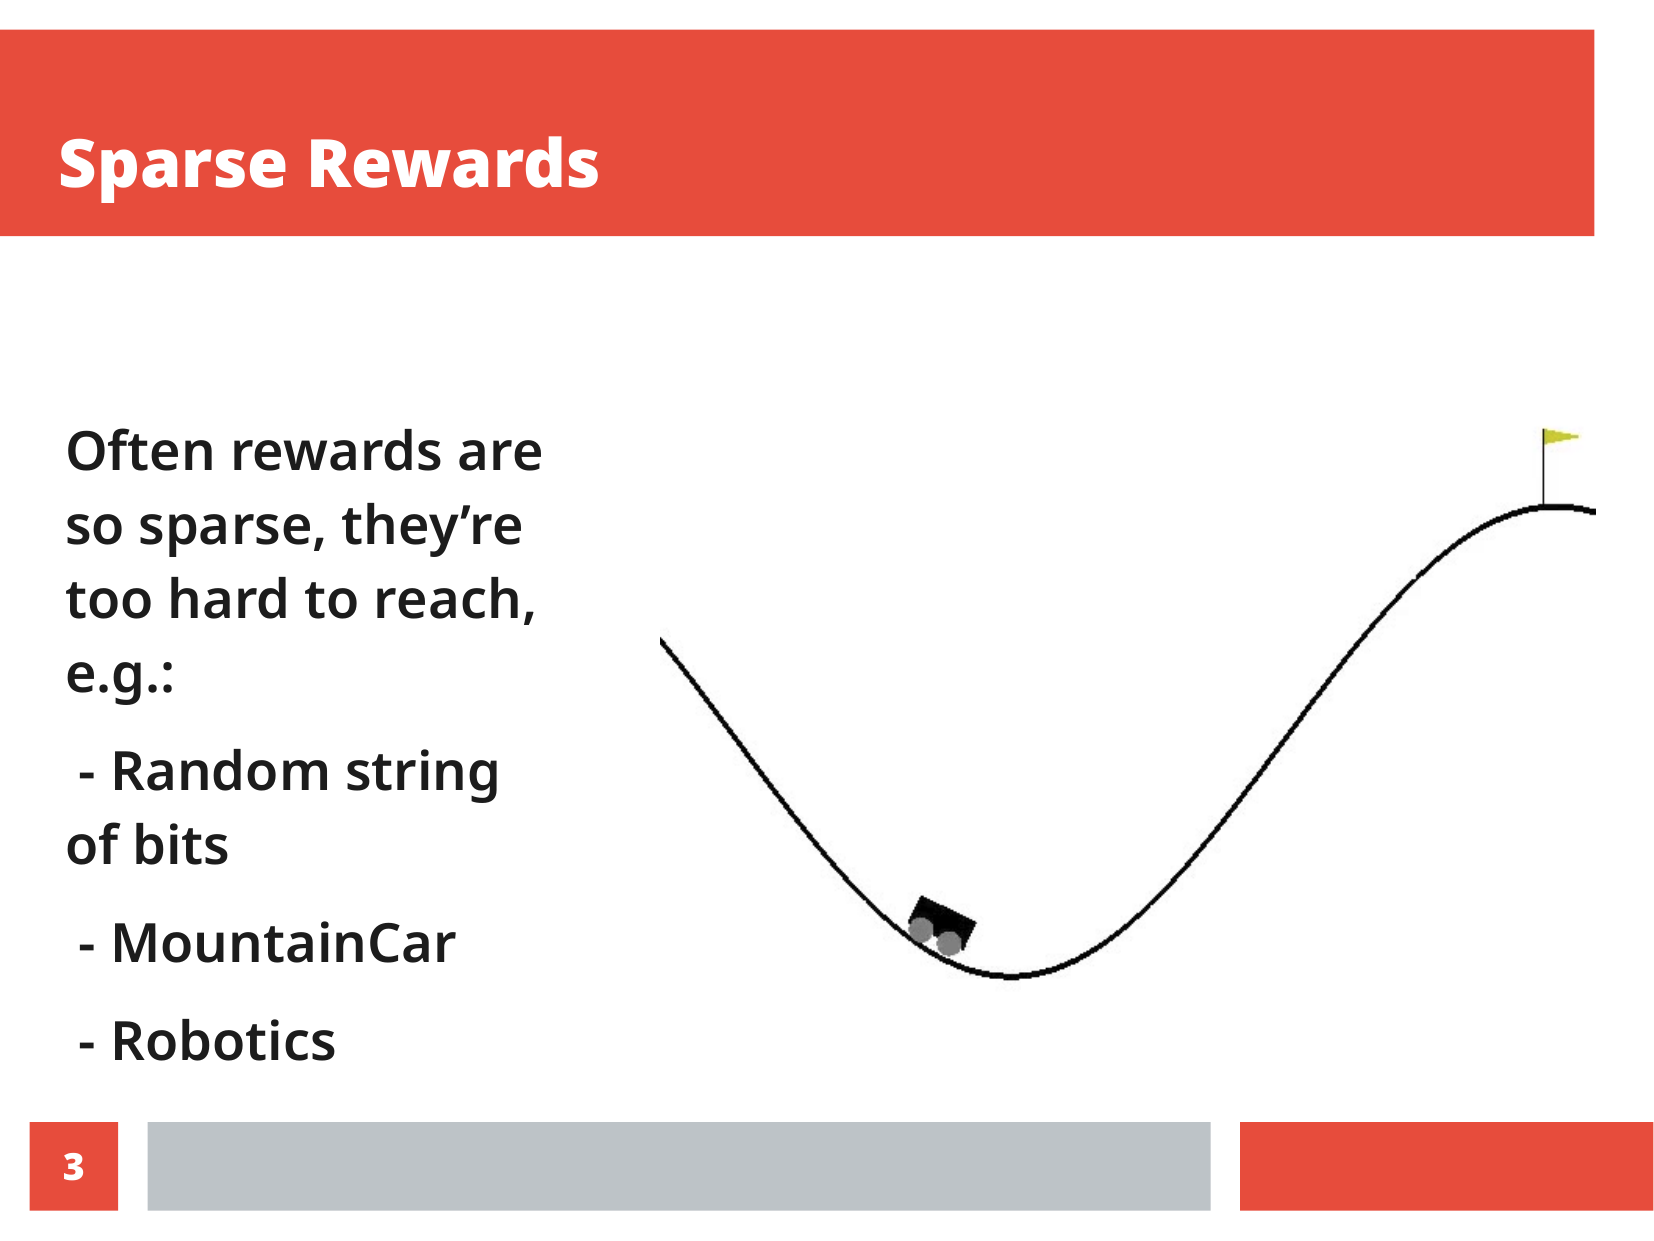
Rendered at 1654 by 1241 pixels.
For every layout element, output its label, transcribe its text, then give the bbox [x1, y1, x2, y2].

subtitle [59, 324, 1565, 1093]
picture [660, 404, 1596, 1026]
title Sparse Rewards [59, 59, 1595, 207]
list Often rewards are so sparse, they’re too hard to reach, e.g.: - Random string of bits - MountainCar - Robotics [65, 315, 616, 1083]
